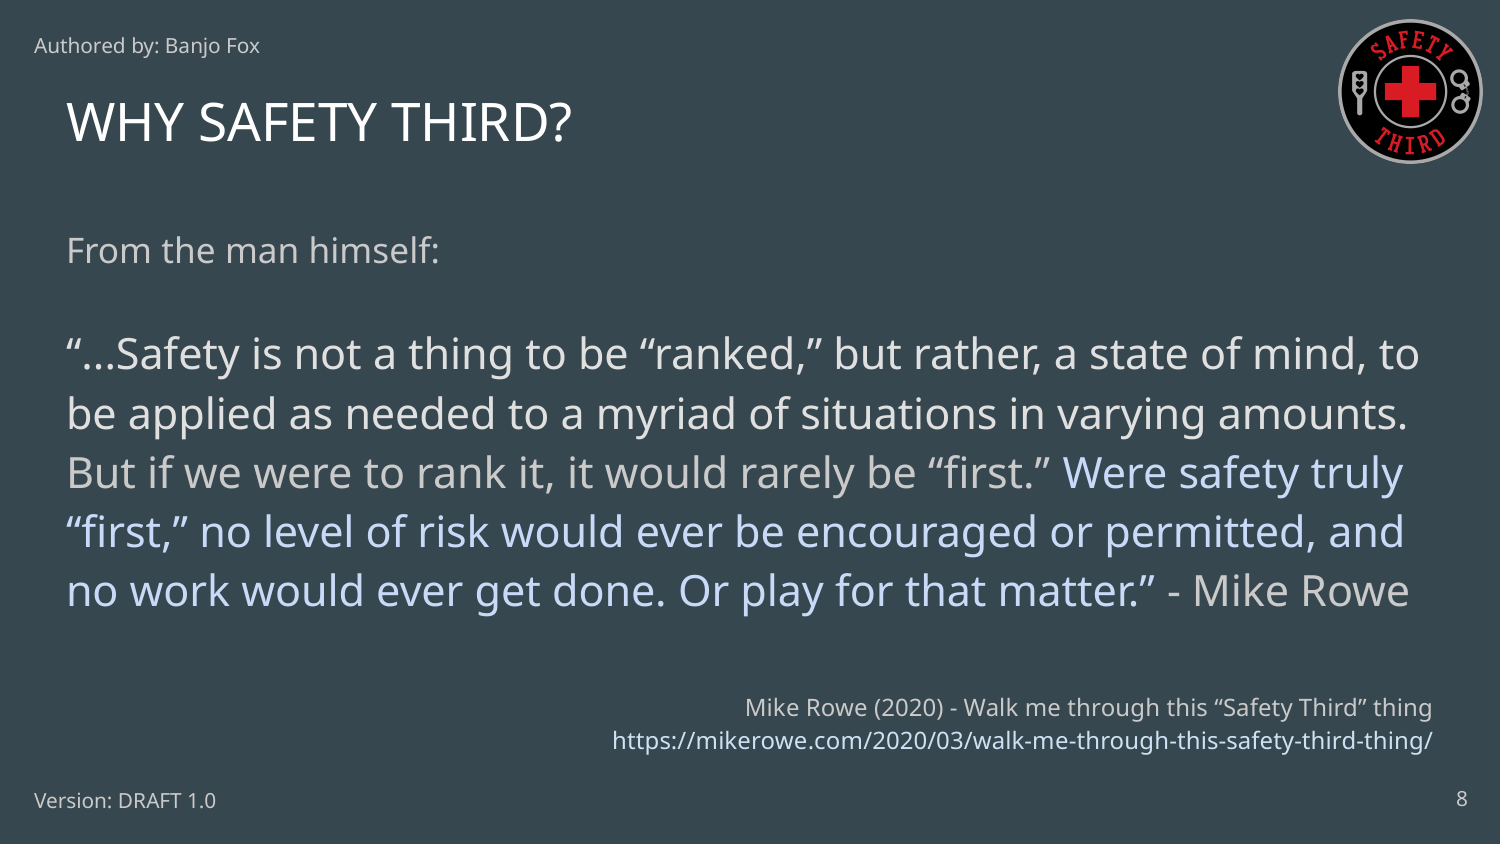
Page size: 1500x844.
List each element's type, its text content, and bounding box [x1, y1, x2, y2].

list From the man himself: “...Safety is not a thing to be “ranked,” but rather, a state of mind, to be applied as needed to a myriad of situations in varying amounts. But if we were to rank it, it would rarely be “first.” Were safety truly “first,” no level of risk would ever be encouraged or permitted, and no work would ever get done. Or play for that matter.” - Mike Rowe Mike Rowe (2020) - Walk me through this “Safety Third” thing https://mikerowe.com/2020/03/walk-me-through-this-safety-third-thing/ [51, 189, 1449, 788]
slide_number <number> [1392, 767, 1483, 833]
picture [1338, 19, 1483, 164]
title WHY SAFETY THIRD? [51, 72, 1319, 167]
